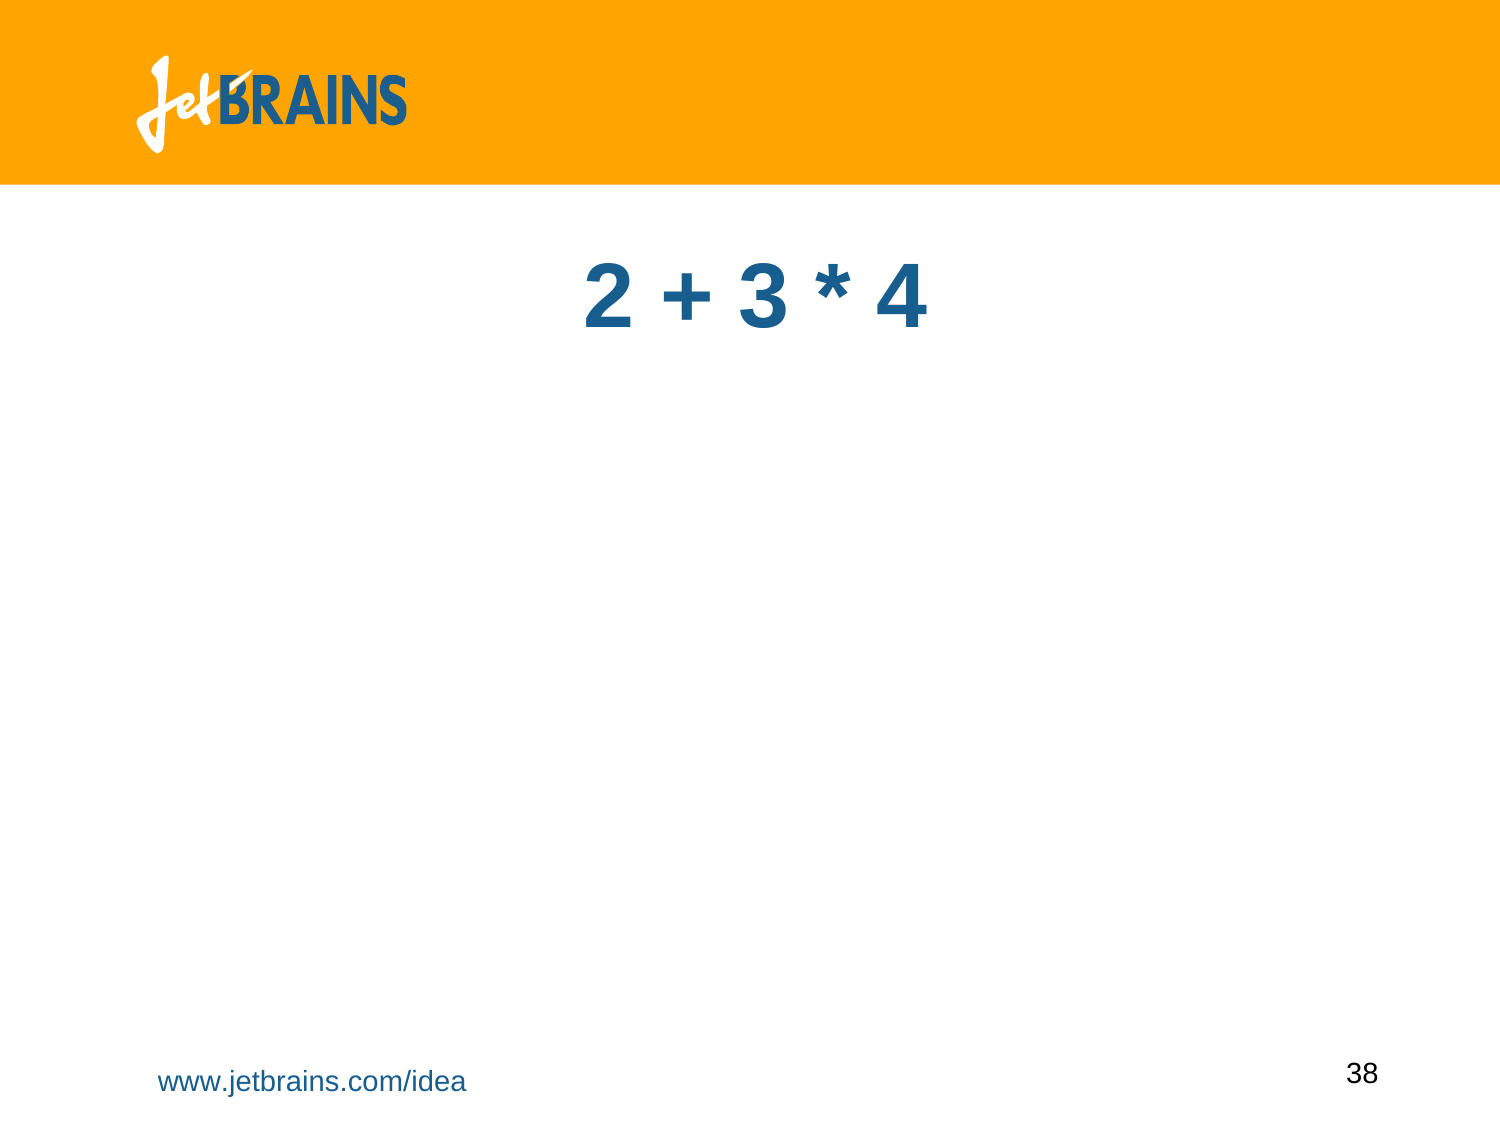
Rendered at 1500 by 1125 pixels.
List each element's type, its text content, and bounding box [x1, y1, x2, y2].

title 2 + 3 * 4 [135, 228, 1377, 354]
